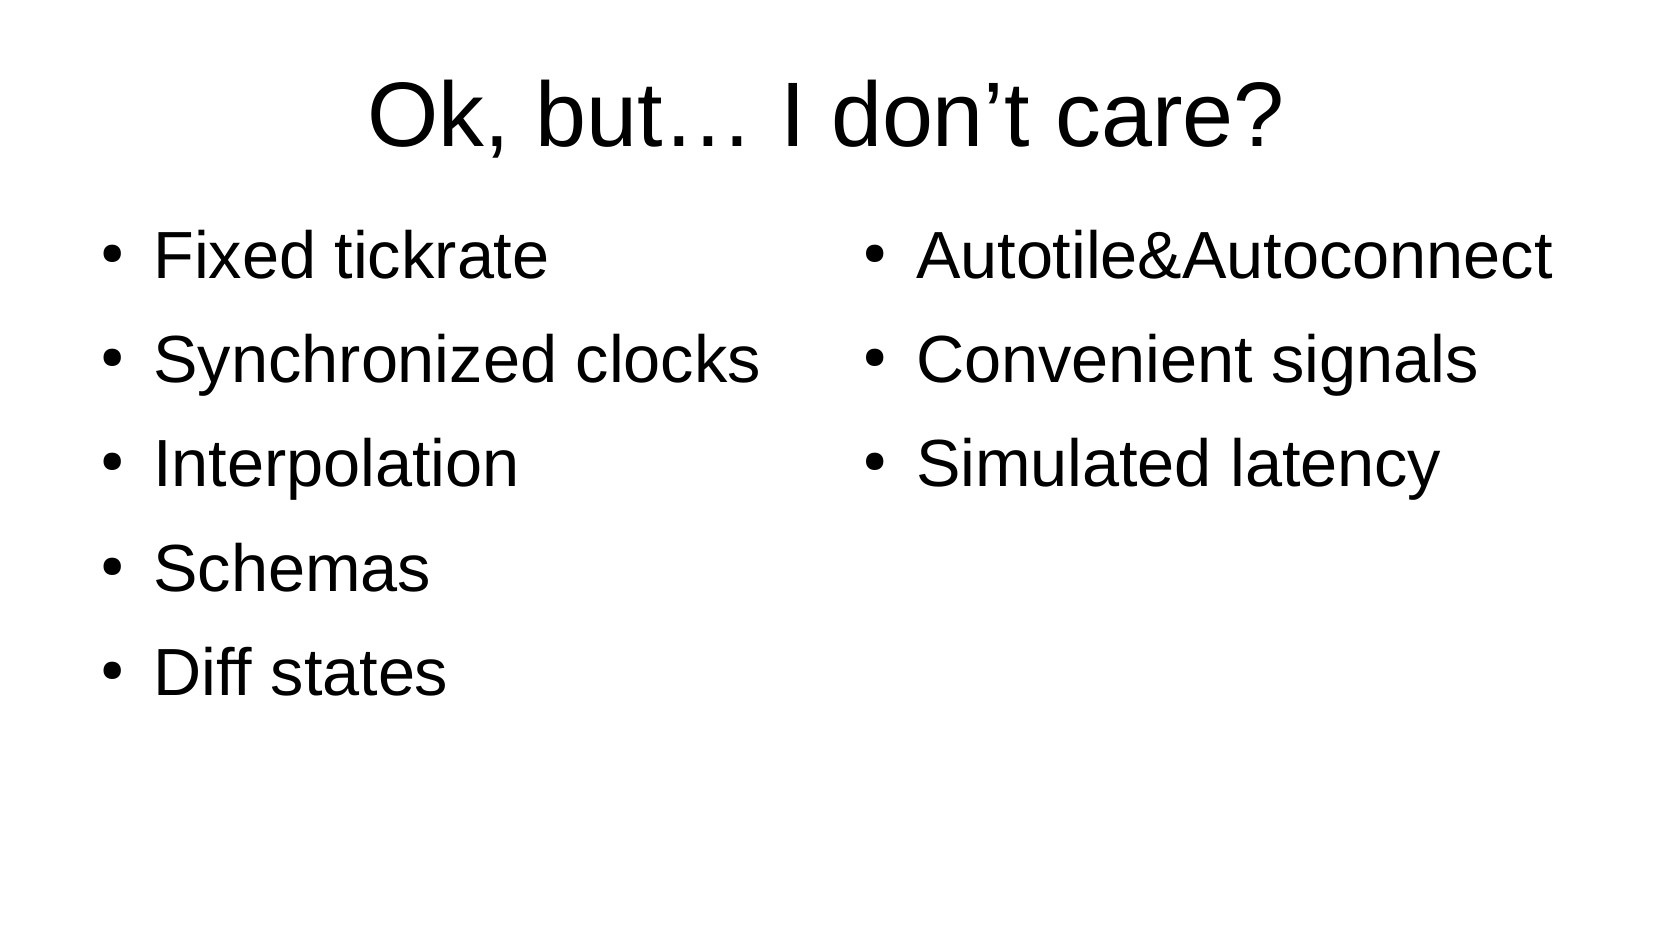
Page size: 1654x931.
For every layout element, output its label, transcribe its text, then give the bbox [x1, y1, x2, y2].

list Autotile&Autoconnect Convenient signals Simulated latency [845, 217, 1572, 758]
title Ok, but… I don’t care? [82, 37, 1571, 193]
list Fixed tickrate Synchronized clocks Interpolation Schemas Diff states [82, 217, 809, 758]
